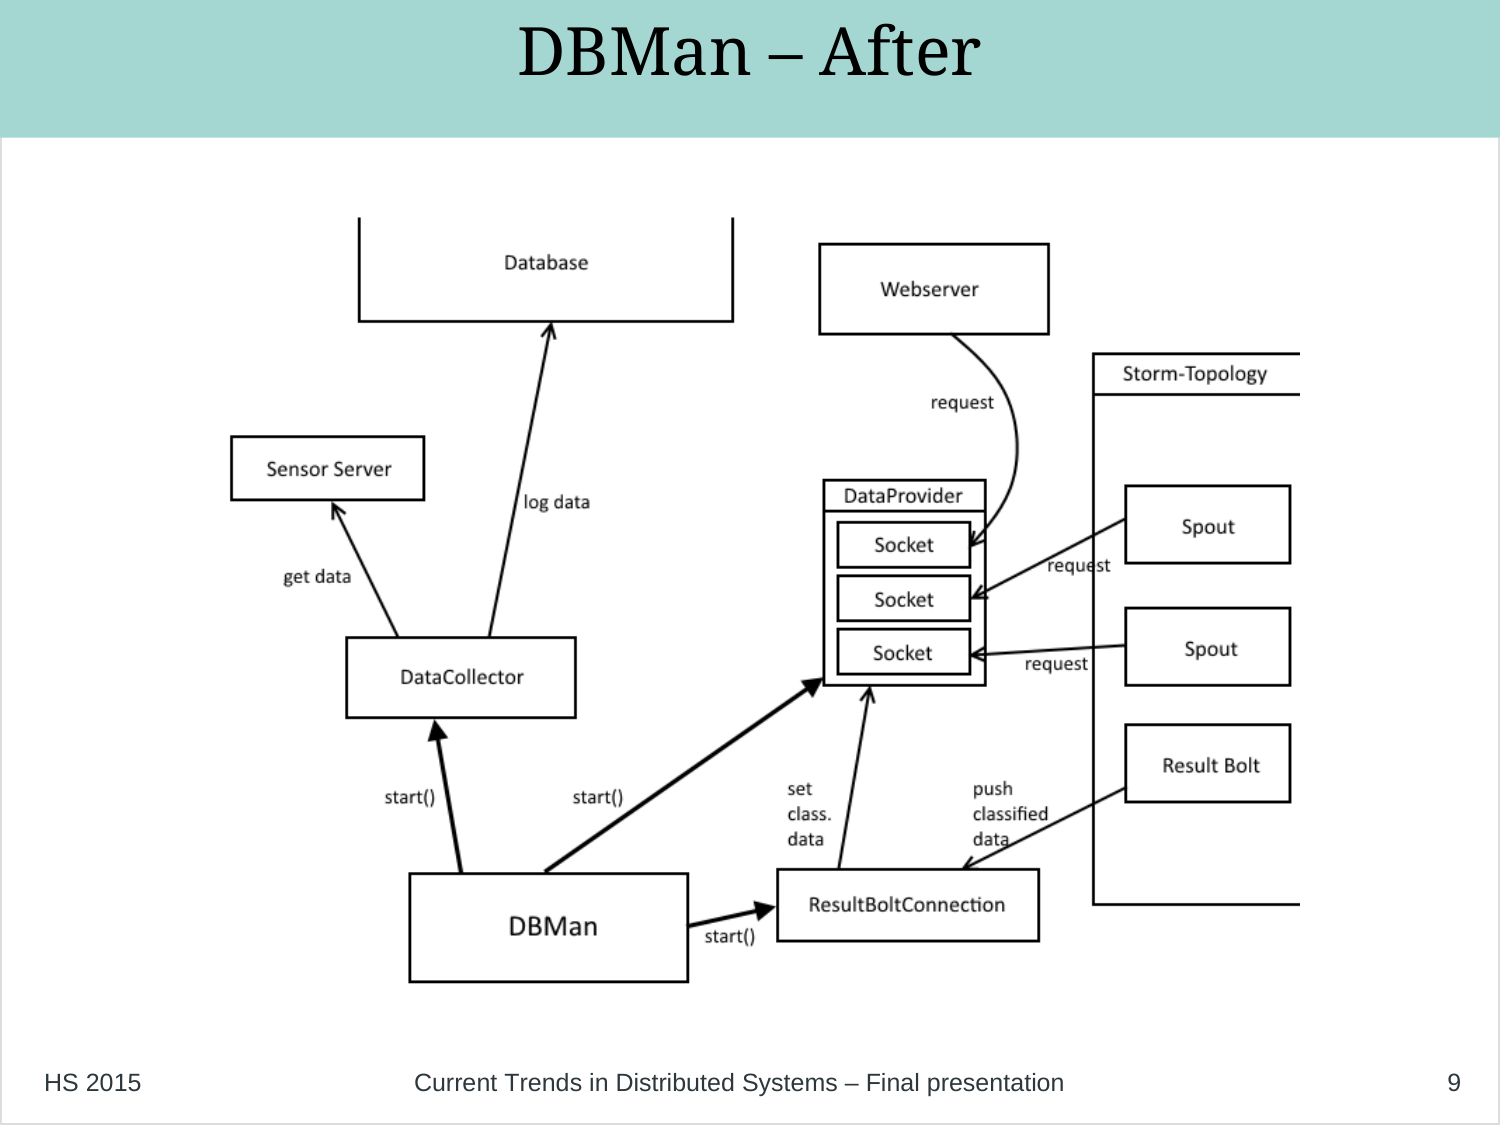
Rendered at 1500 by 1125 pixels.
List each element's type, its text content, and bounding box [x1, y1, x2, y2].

title DBMan – After [0, 0, 1500, 138]
picture [177, 191, 1300, 1034]
text_box Current Trends in Distributed Systems – Final presentation [300, 1058, 1201, 1107]
text_box <Nummer> [1375, 1058, 1477, 1097]
text_box HS 2015 [29, 1058, 195, 1097]
